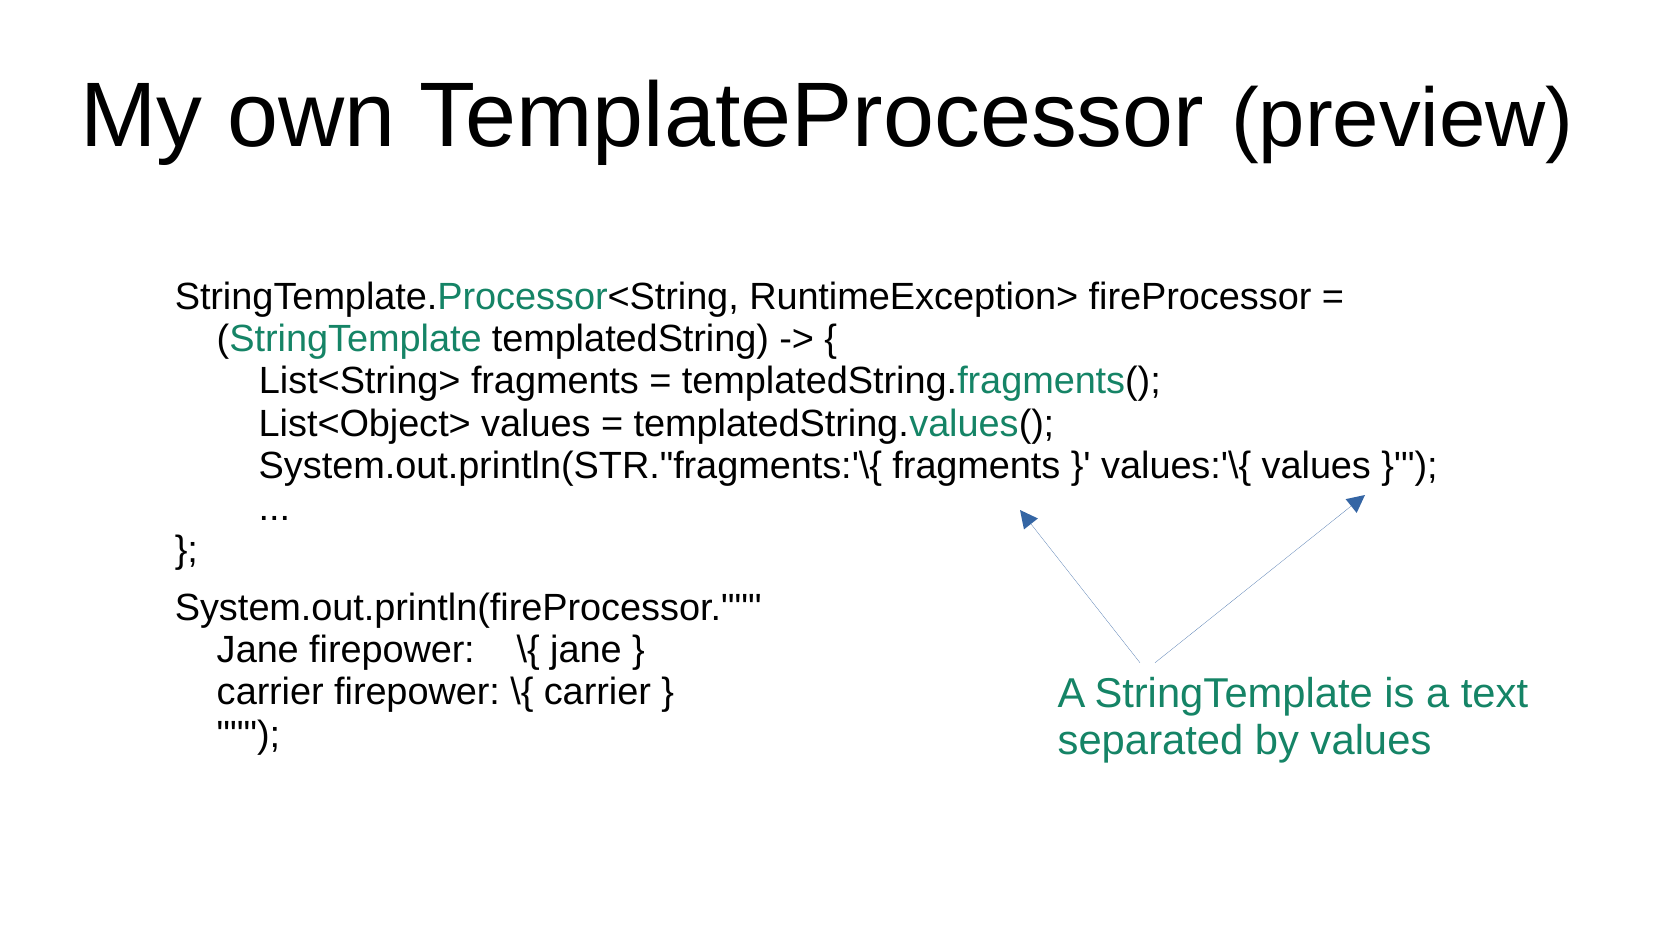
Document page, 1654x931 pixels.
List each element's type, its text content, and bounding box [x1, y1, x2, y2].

title My own TemplateProcessor (preview) [73, 16, 1581, 213]
list StringTemplate.Processor<String, RuntimeException> fireProcessor = (StringTemplate templatedString) -> { List<String> fragments = templatedString.fragments(); List<Object> values = templatedString.values(); System.out.println(STR."fragments:'\{ fragments }' values:'\{ values }'"); ... }; System.out.println(fireProcessor.""" Jane firepower: \{ jane } carrier firepower: \{ carrier } """); [82, 217, 1571, 758]
text_box A StringTemplate is a text separated by values [1042, 662, 1544, 771]
